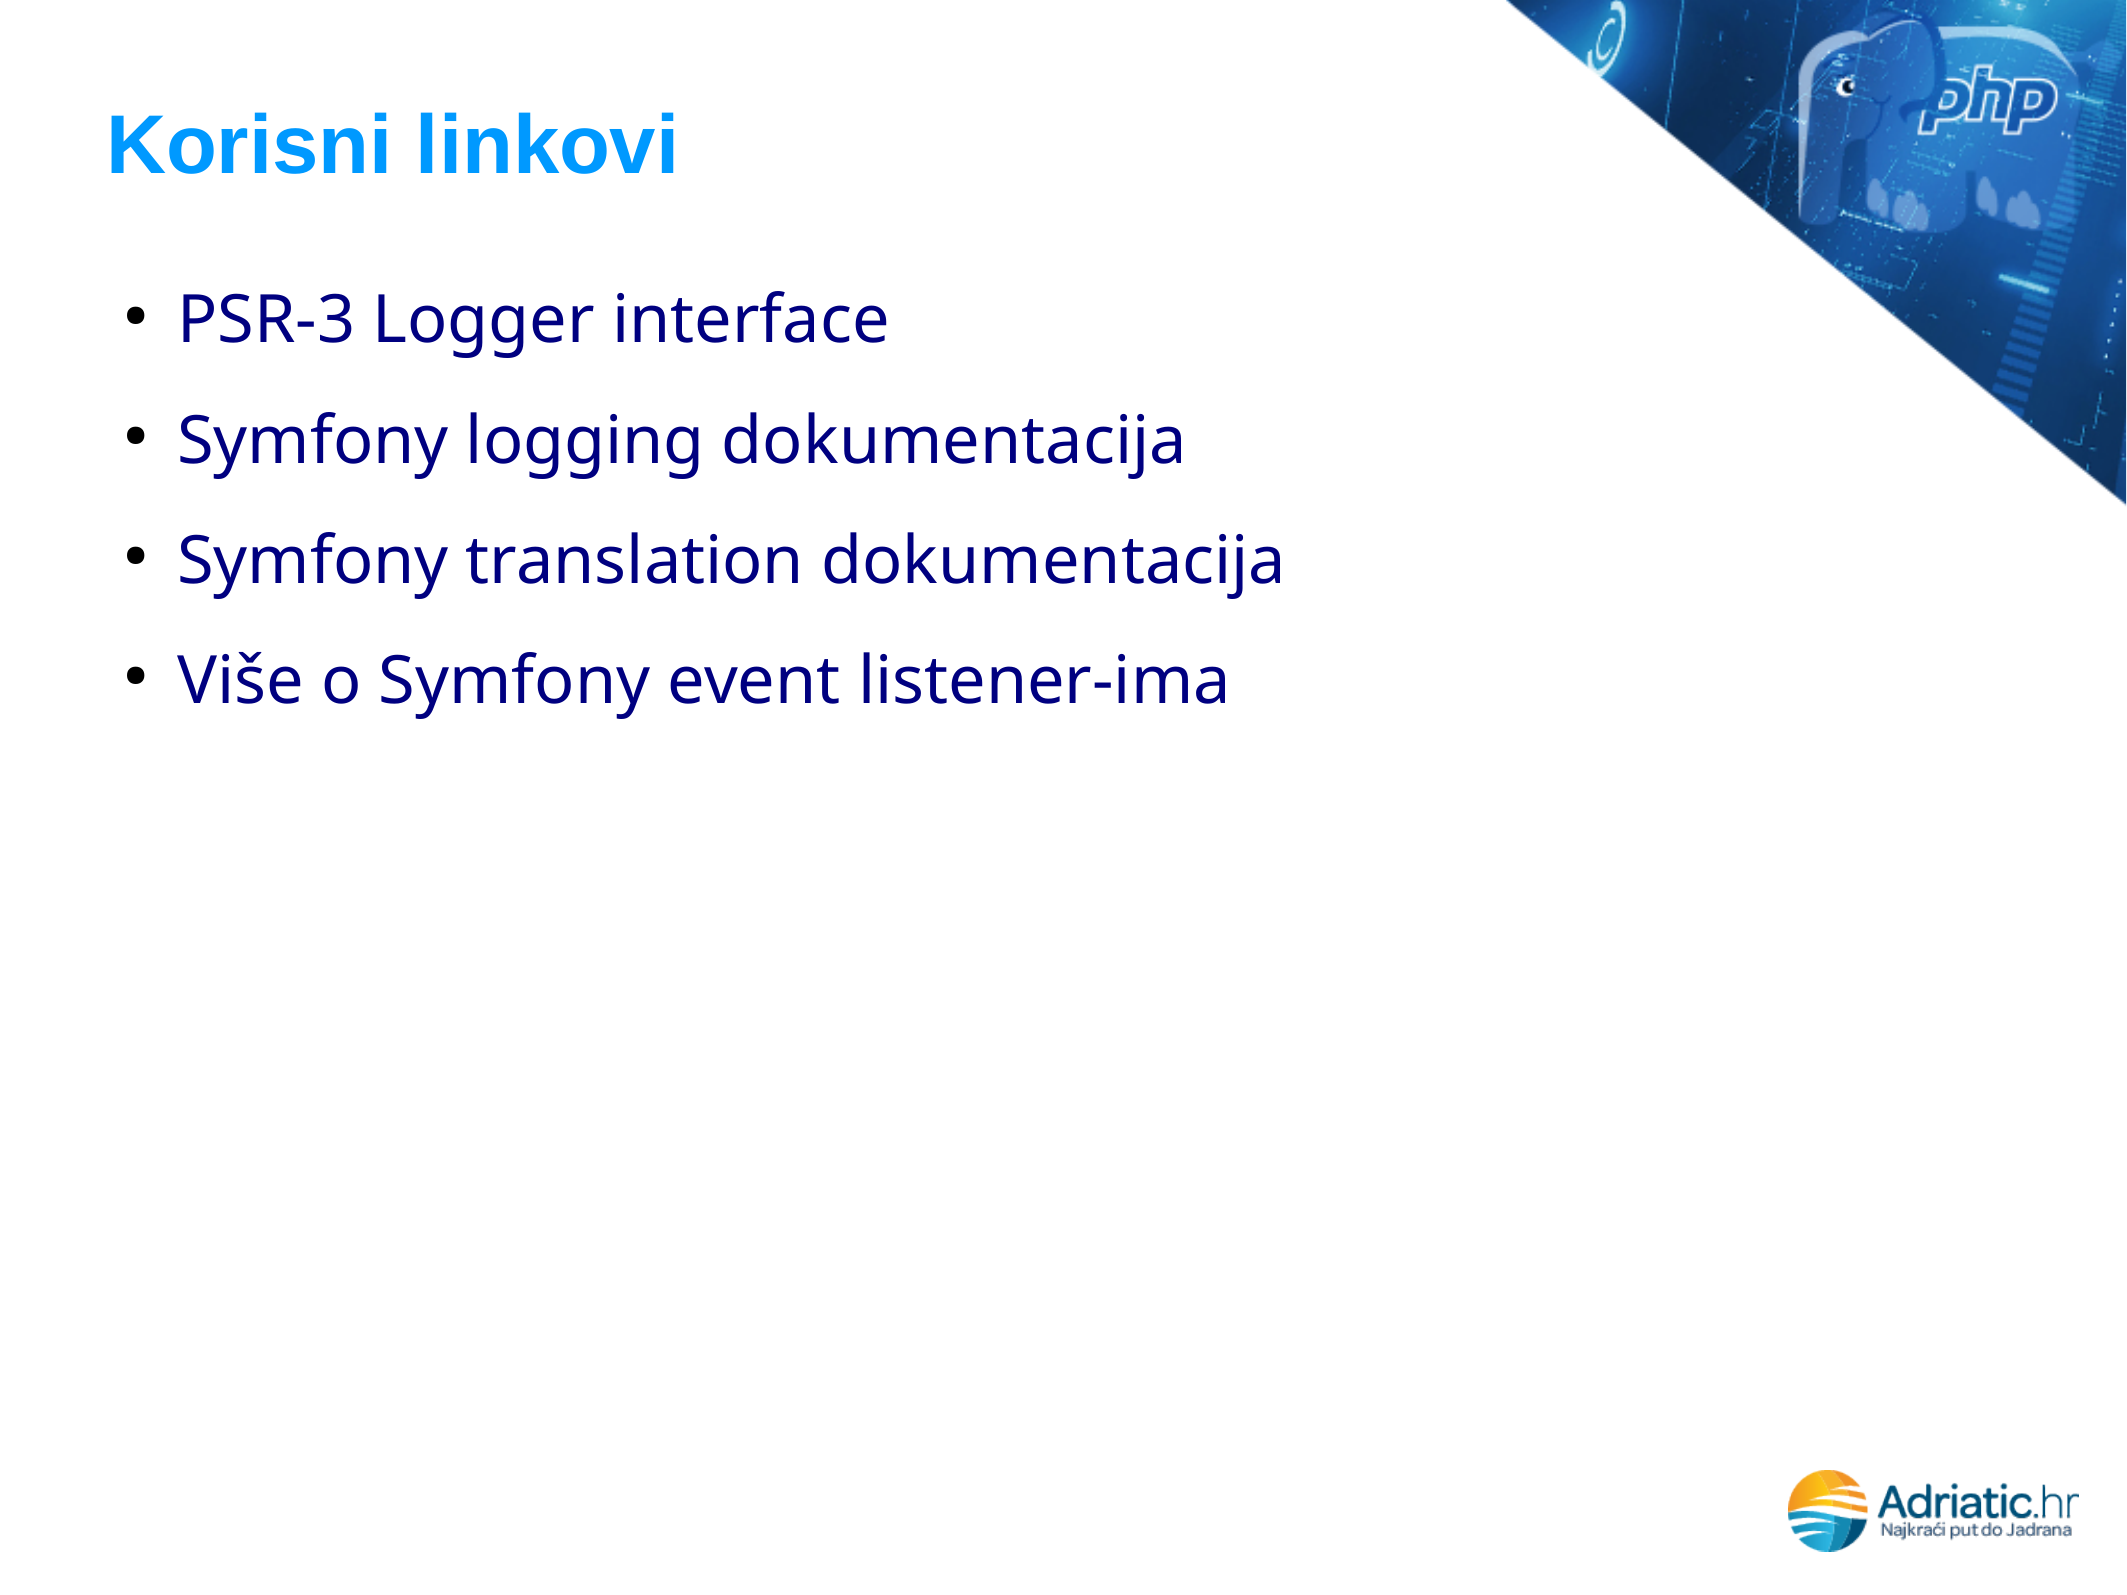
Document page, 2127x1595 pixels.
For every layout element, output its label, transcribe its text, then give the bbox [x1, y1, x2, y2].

list PSR-3 Logger interface Symfony logging dokumentacija Symfony translation dokumentacija Više o Symfony event listener-ima [106, 271, 2020, 1453]
picture [1788, 1470, 2079, 1552]
title Korisni linkovi [106, 70, 1630, 219]
picture [1505, 0, 2127, 625]
